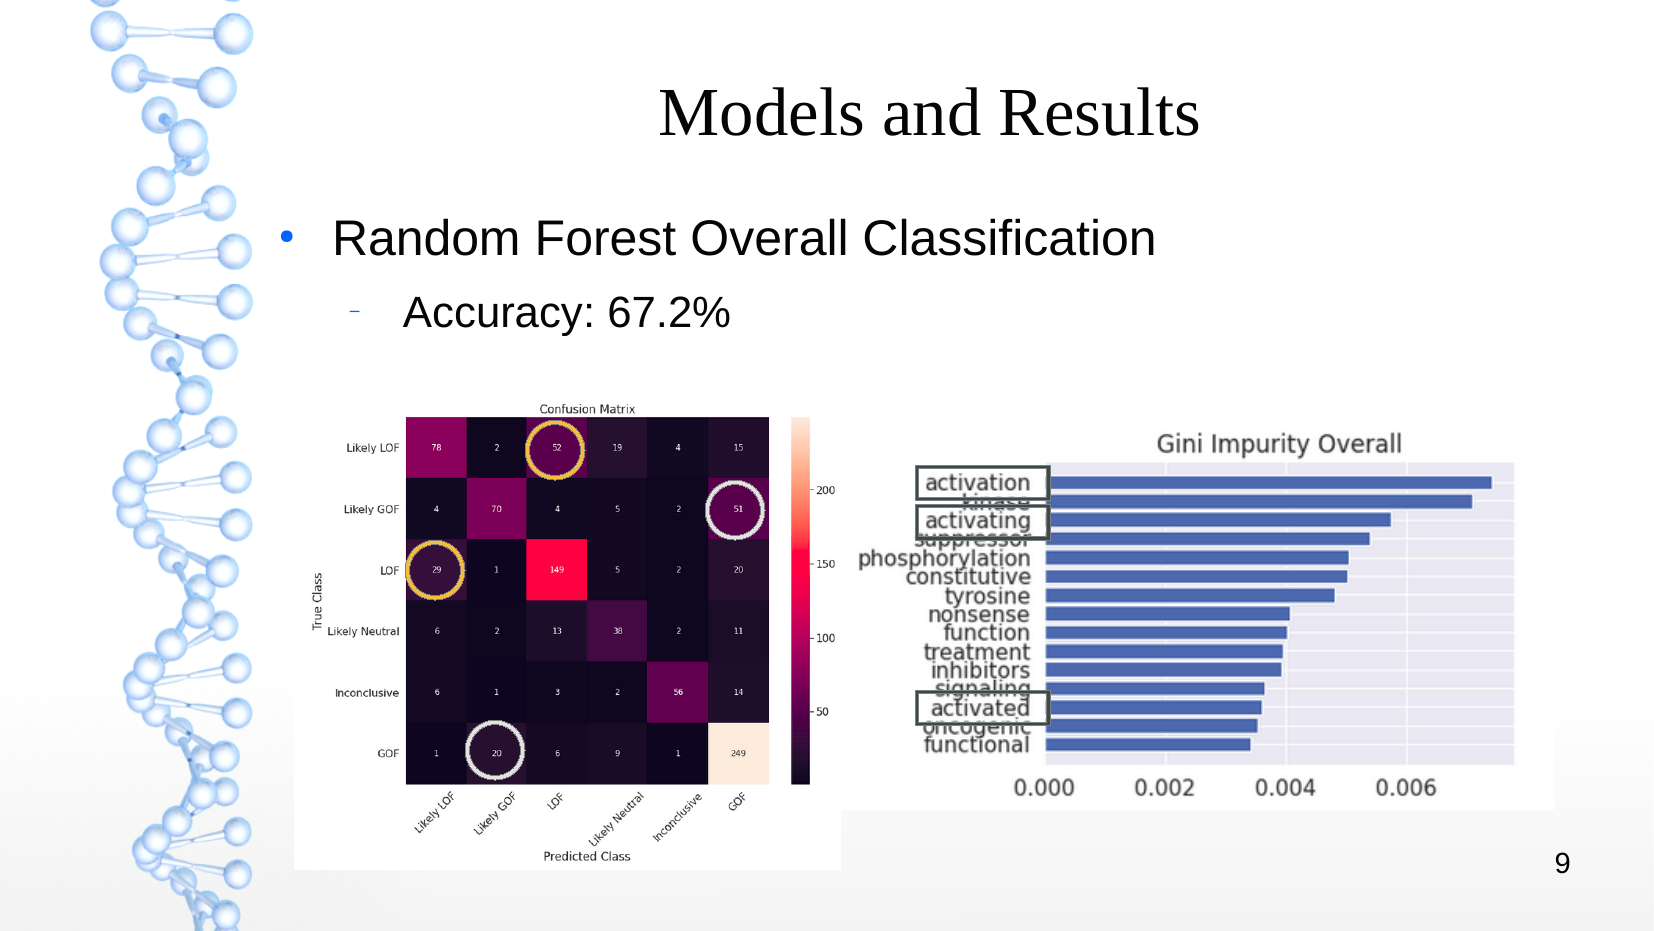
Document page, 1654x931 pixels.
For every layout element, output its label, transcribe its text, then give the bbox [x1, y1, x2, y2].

text_box [915, 690, 1051, 726]
text_box [705, 480, 766, 541]
title Models and Results [265, 35, 1595, 189]
text_box [405, 540, 466, 601]
text_box [915, 465, 1051, 501]
text_box [915, 504, 1051, 541]
text_box [465, 720, 526, 781]
text_box [525, 420, 586, 481]
picture [0, 0, 1654, 931]
list Random Forest Overall Classification Accuracy: 67.2% [261, 210, 1591, 750]
